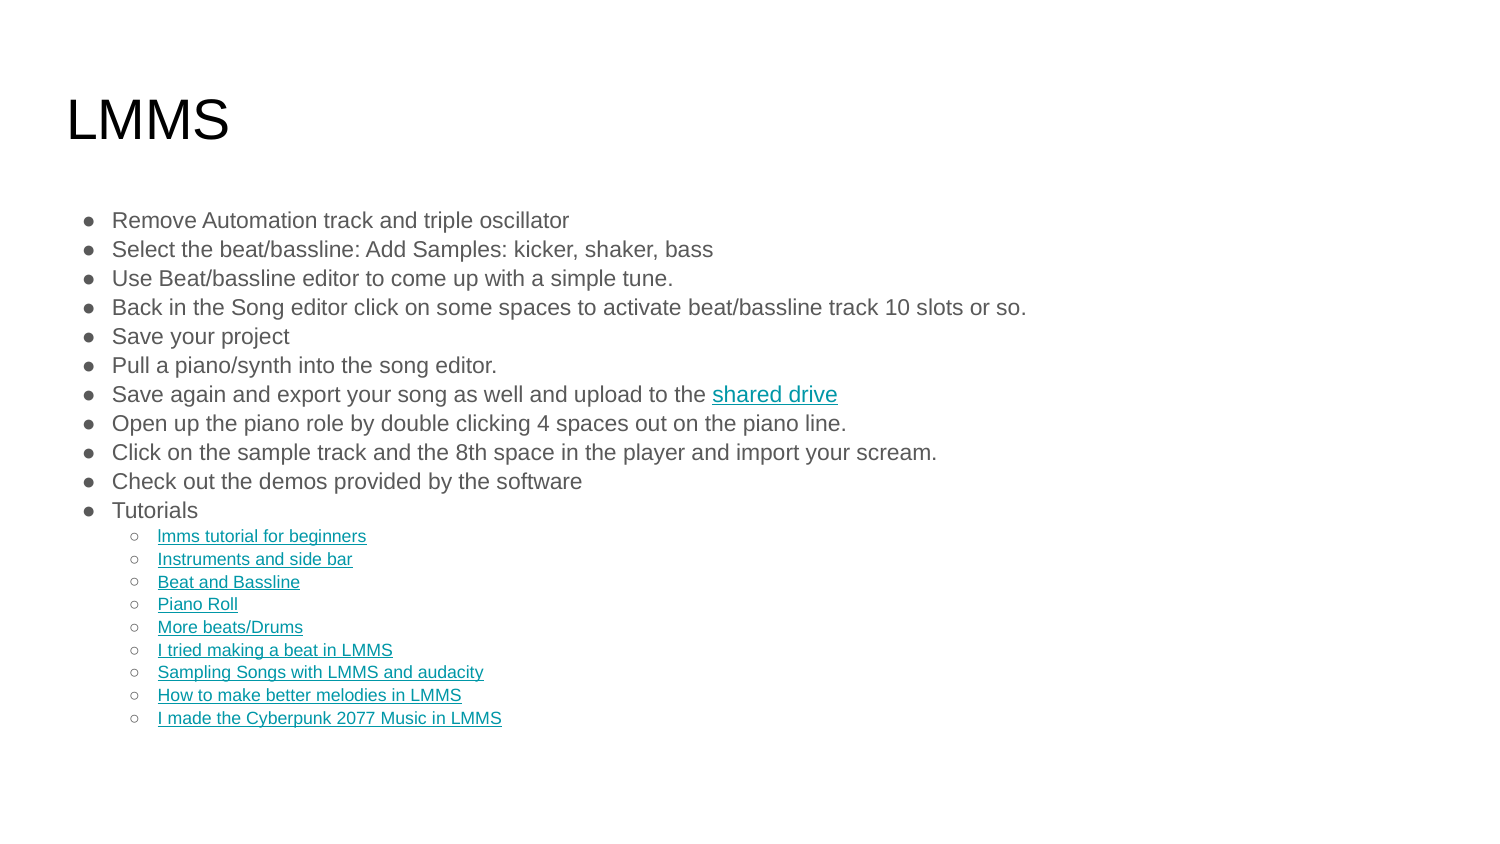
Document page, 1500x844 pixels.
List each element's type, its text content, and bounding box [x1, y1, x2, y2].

list Remove Automation track and triple oscillator Select the beat/bassline: Add Samples: kicker, shaker, bass Use Beat/bassline editor to come up with a simple tune. Back in the Song editor click on some spaces to activate beat/bassline track 10 slots or so. Save your project Pull a piano/synth into the song editor. Save again and export your song as well and upload to the shared drive Open up the piano role by double clicking 4 spaces out on the piano line. Click on the sample track and the 8th space in the player and import your scream. Check out the demos provided by the software Tutorials lmms tutorial for beginners Instruments and side bar Beat and Bassline Piano Roll More beats/Drums I tried making a beat in LMMS Sampling Songs with LMMS and audacity How to make better melodies in LMMS I made the Cyberpunk 2077 Music in LMMS [51, 189, 1449, 750]
title LMMS [51, 72, 1449, 167]
